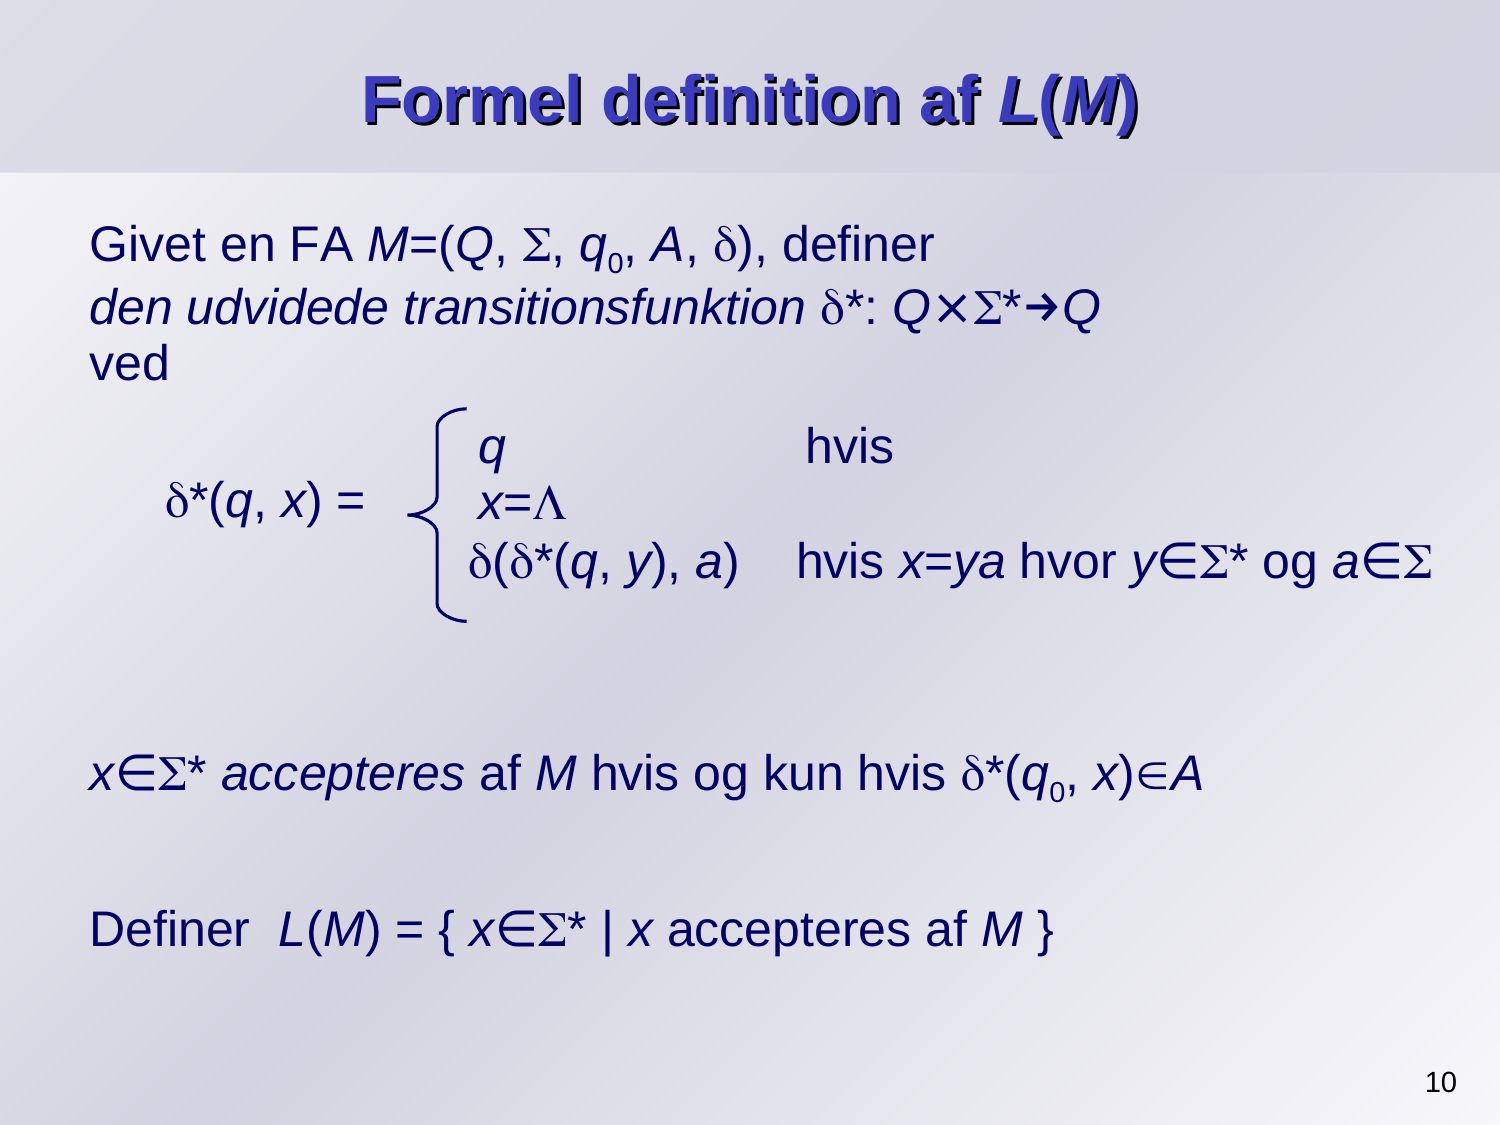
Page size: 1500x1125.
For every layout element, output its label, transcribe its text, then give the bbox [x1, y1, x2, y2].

list Givet en FA M=(Q, Σ, q0, A, δ), definer den udvidede transitionsfunktion δ*: Q⨯Σ*→Q ved δ*(q, x) = x∈Σ* accepteres af M hvis og kun hvis δ*(q0, x)∈A Definer L(M) = { x∈Σ* | x accepteres af M } [74, 208, 1424, 1048]
text_box δ(δ*(q, y), a) hvis x=ya hvor y∈Σ* og a∈Σ [453, 526, 1460, 598]
text_box q hvis x=Λ [463, 411, 1013, 526]
title Formel definition af L(M) [75, 24, 1426, 173]
